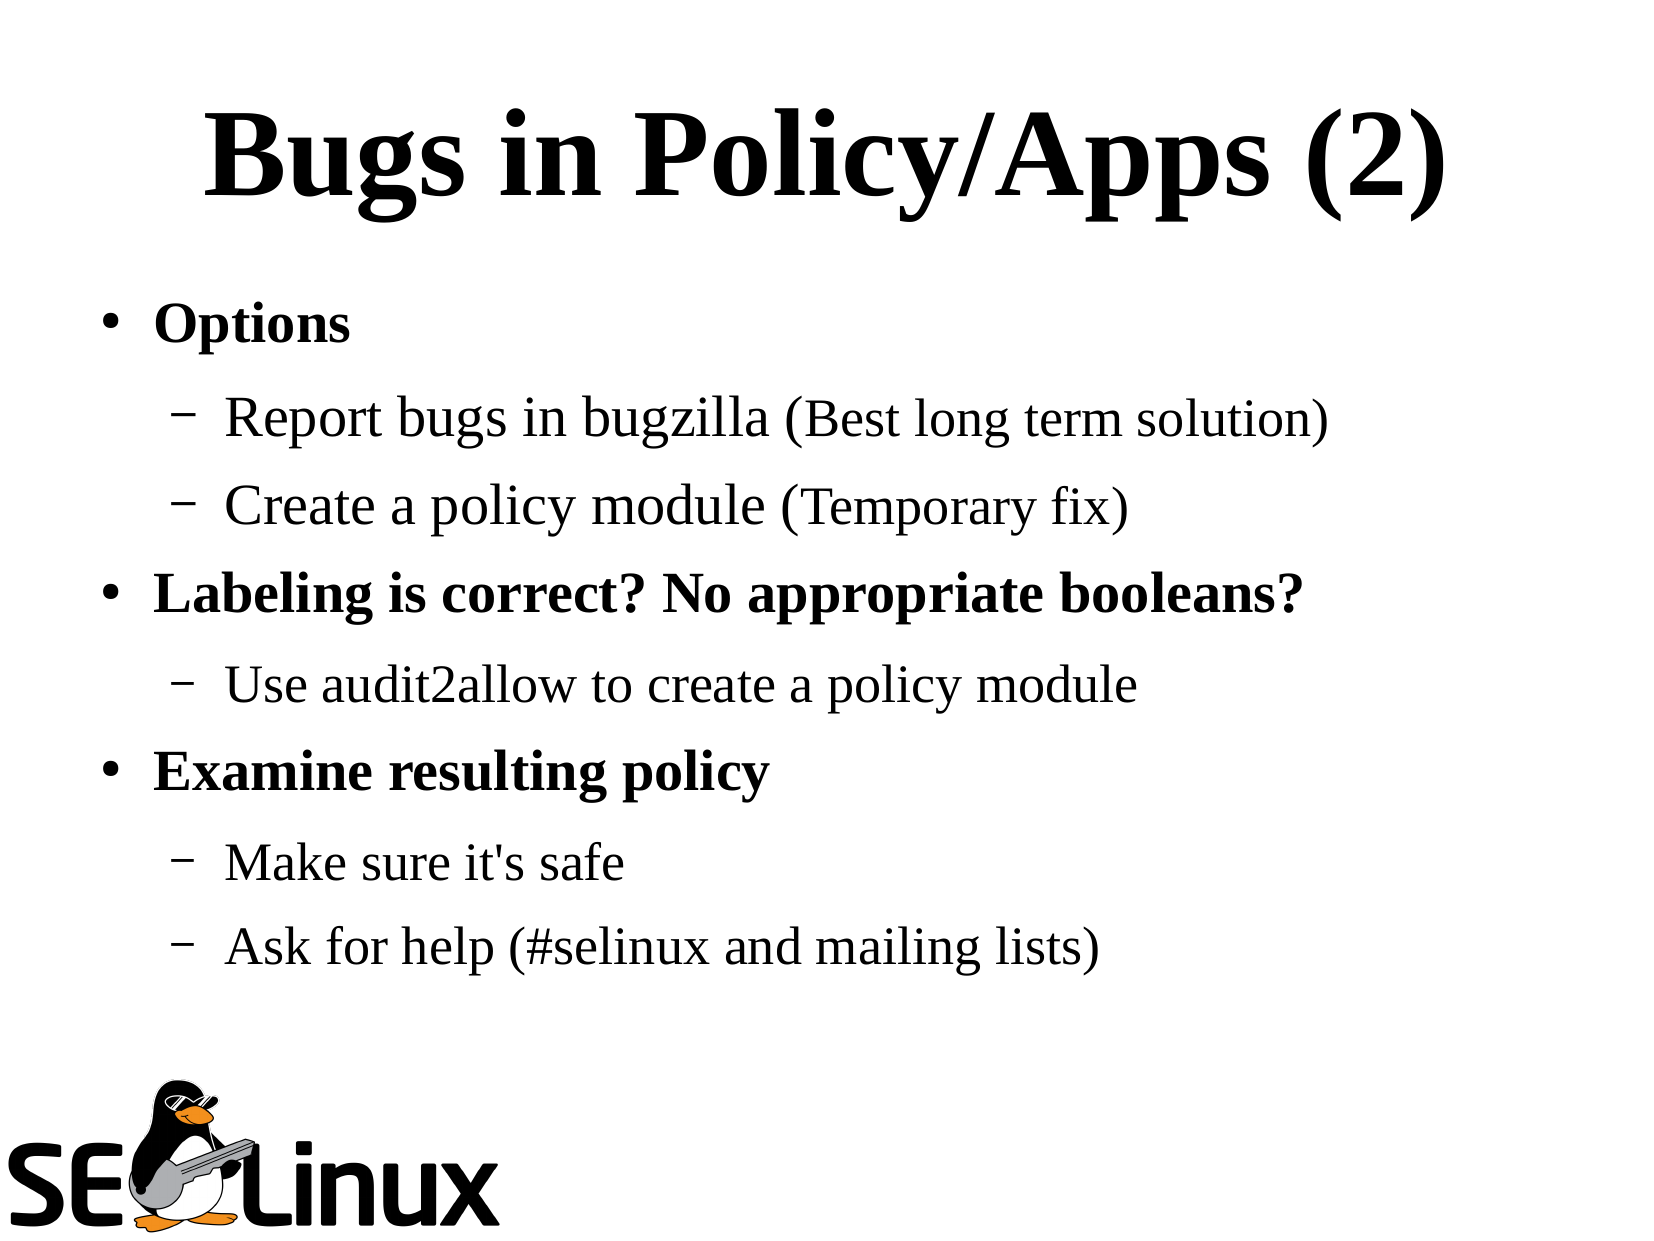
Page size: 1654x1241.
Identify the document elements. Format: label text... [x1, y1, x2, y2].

list Options Report bugs in bugzilla (Best long term solution) Create a policy module (Temporary fix) Labeling is correct? No appropriate booleans? Use audit2allow to create a policy module Examine resulting policy Make sure it's safe Ask for help (#selinux and mailing lists) [82, 290, 1571, 1010]
picture [0, 919, 526, 1241]
title Bugs in Policy/Apps (2) [82, 49, 1571, 257]
